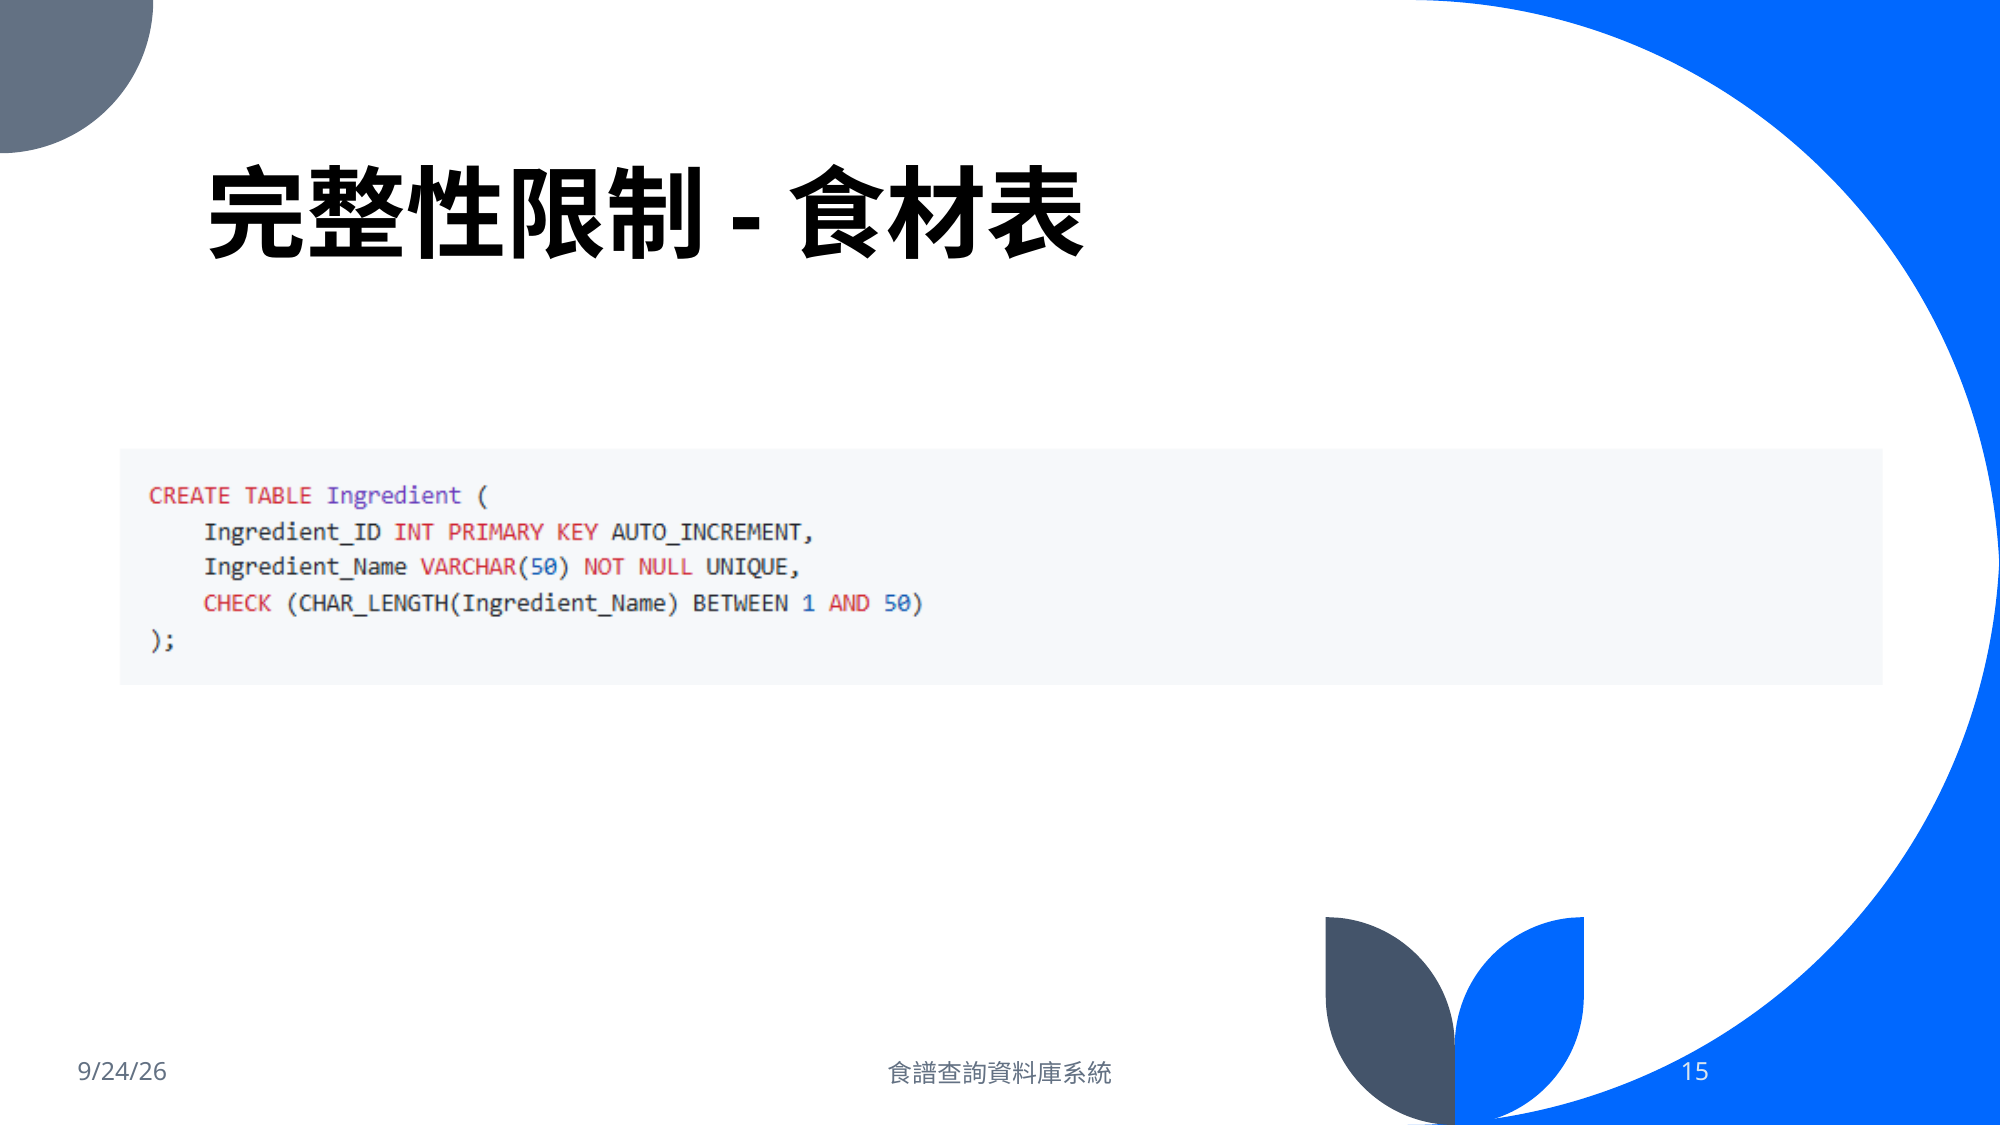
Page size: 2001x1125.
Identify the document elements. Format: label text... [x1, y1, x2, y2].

footer 食譜查詢資料庫系統 [662, 1042, 1338, 1103]
slide_number 15 [1665, 1042, 1938, 1103]
title 完整性限制-食材表 [191, 62, 1796, 280]
picture [115, 442, 1883, 685]
slide_number 6/10/2025 [62, 1042, 513, 1103]
